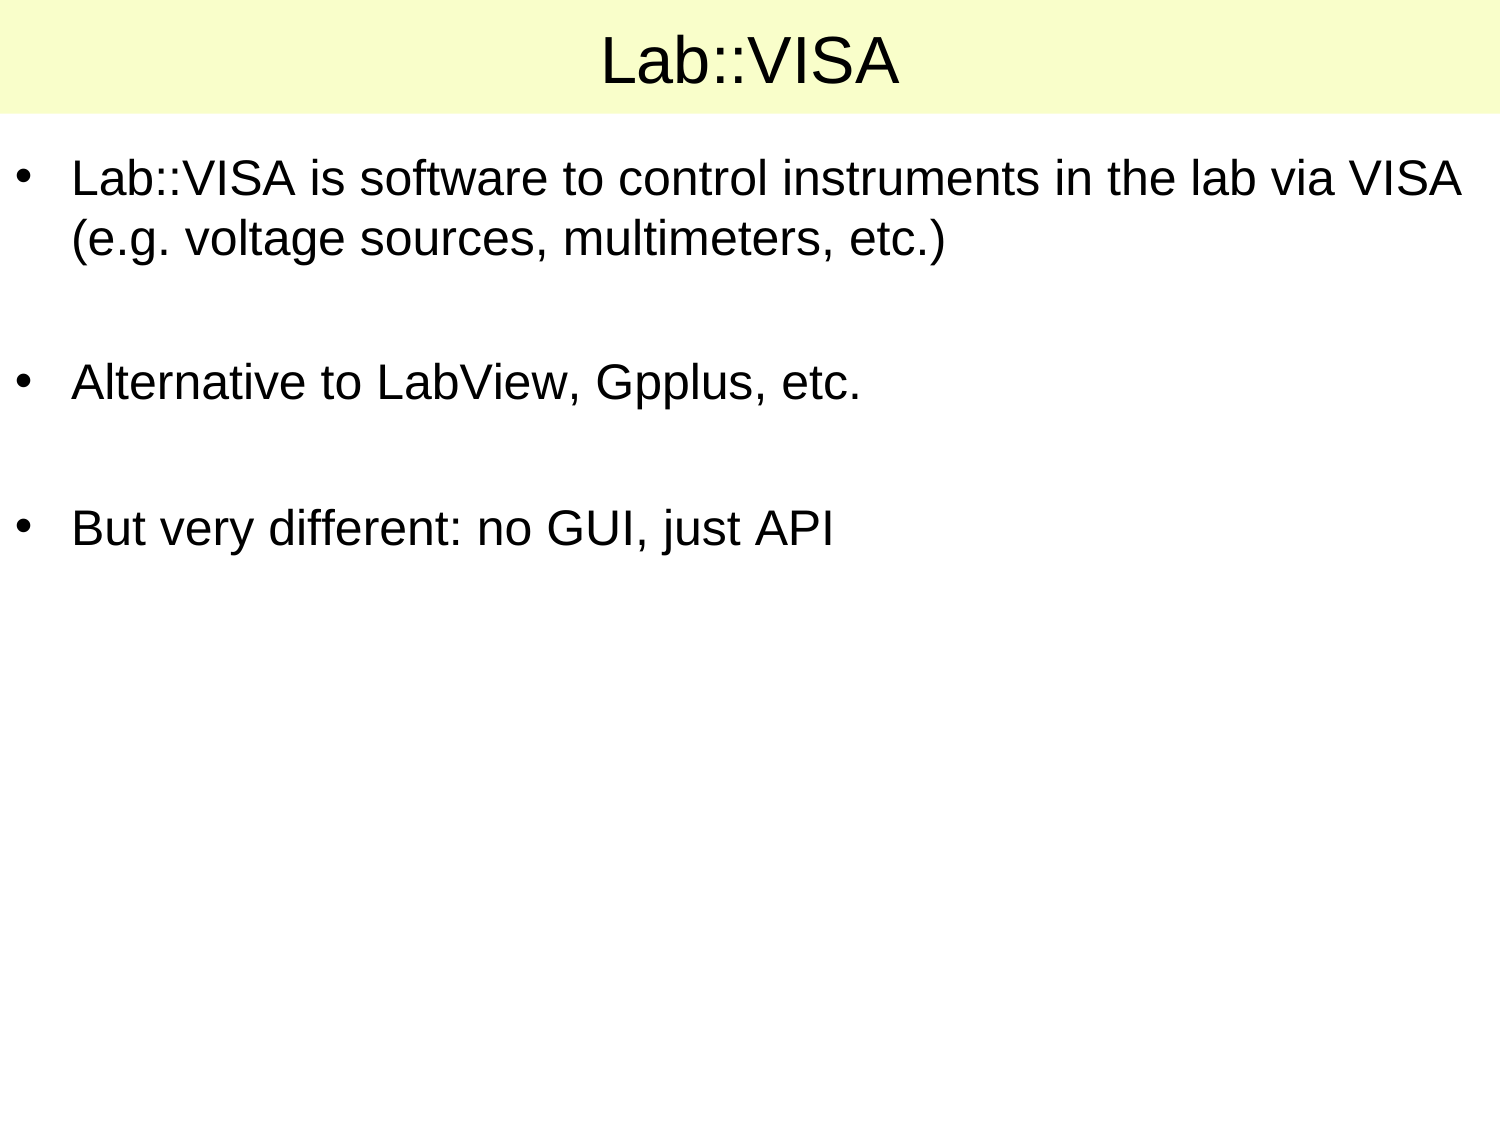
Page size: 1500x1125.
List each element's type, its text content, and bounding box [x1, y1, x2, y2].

title Lab::VISA [0, 0, 1500, 114]
list Lab::VISA is software to control instruments in the lab via VISA (e.g. voltage sources, multimeters, etc.) Alternative to LabView, Gpplus, etc. But very different: no GUI, just API [0, 137, 1500, 1125]
